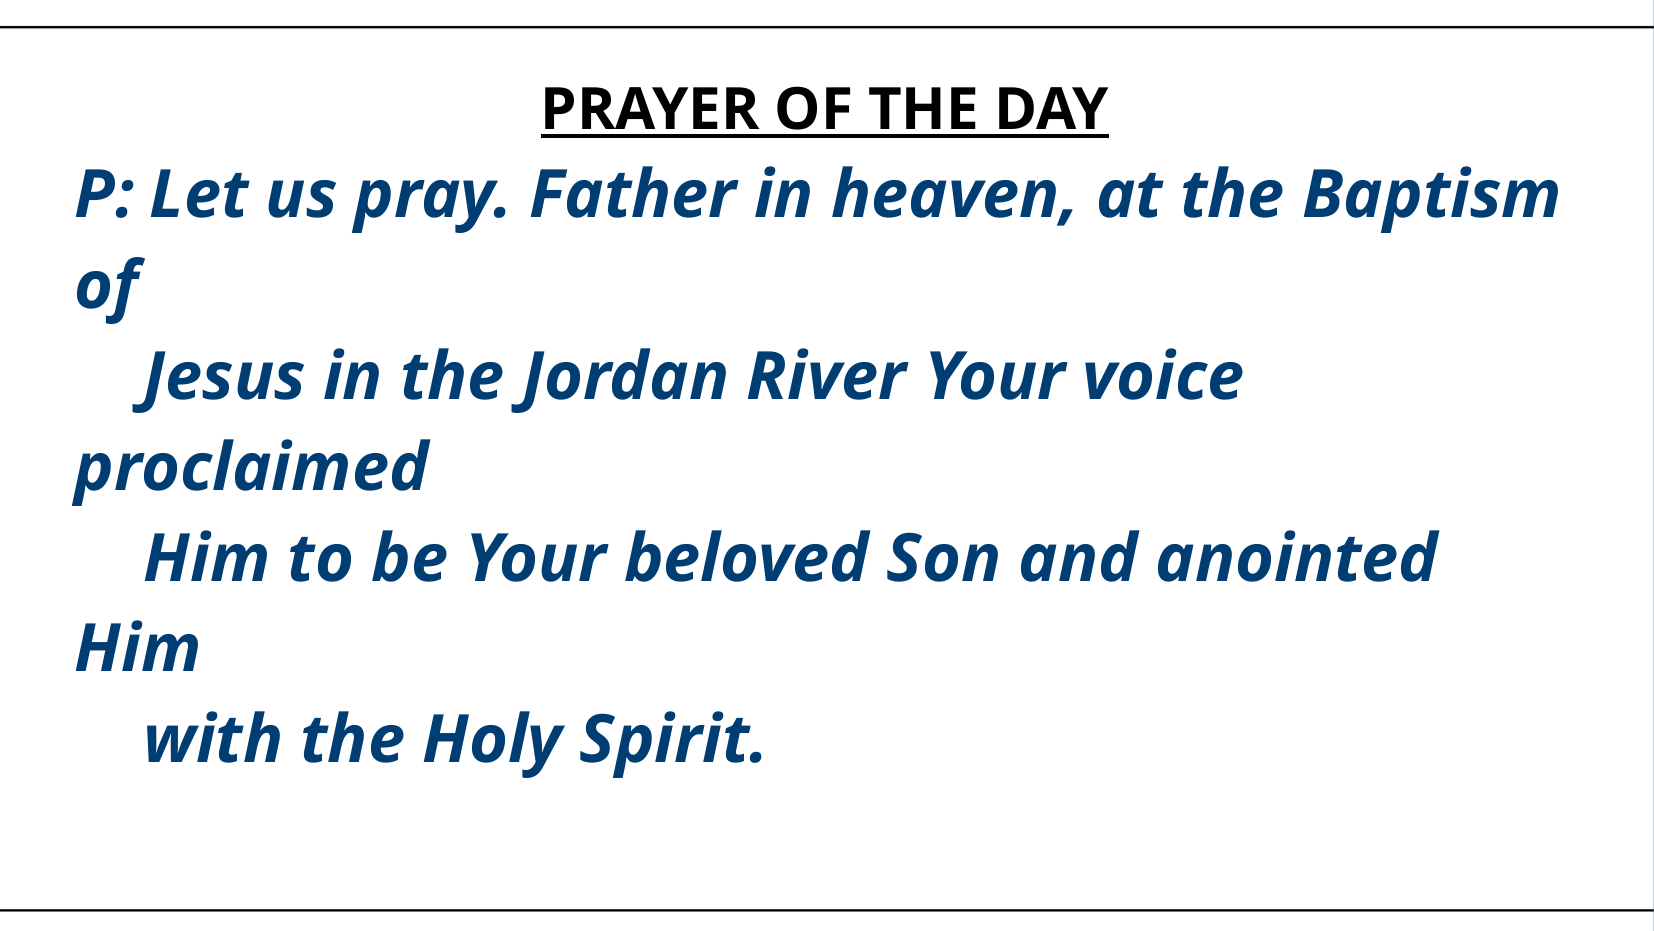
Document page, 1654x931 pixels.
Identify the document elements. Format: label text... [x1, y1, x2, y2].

picture [0, 0, 1654, 931]
text_box PRAYER OF THE DAY P: Let us pray. Father in heaven, at the Baptism of Jesus in the Jordan River Your voice proclaimed Him to be Your beloved Son and anointed Him with the Holy Spirit. [60, 60, 1591, 511]
